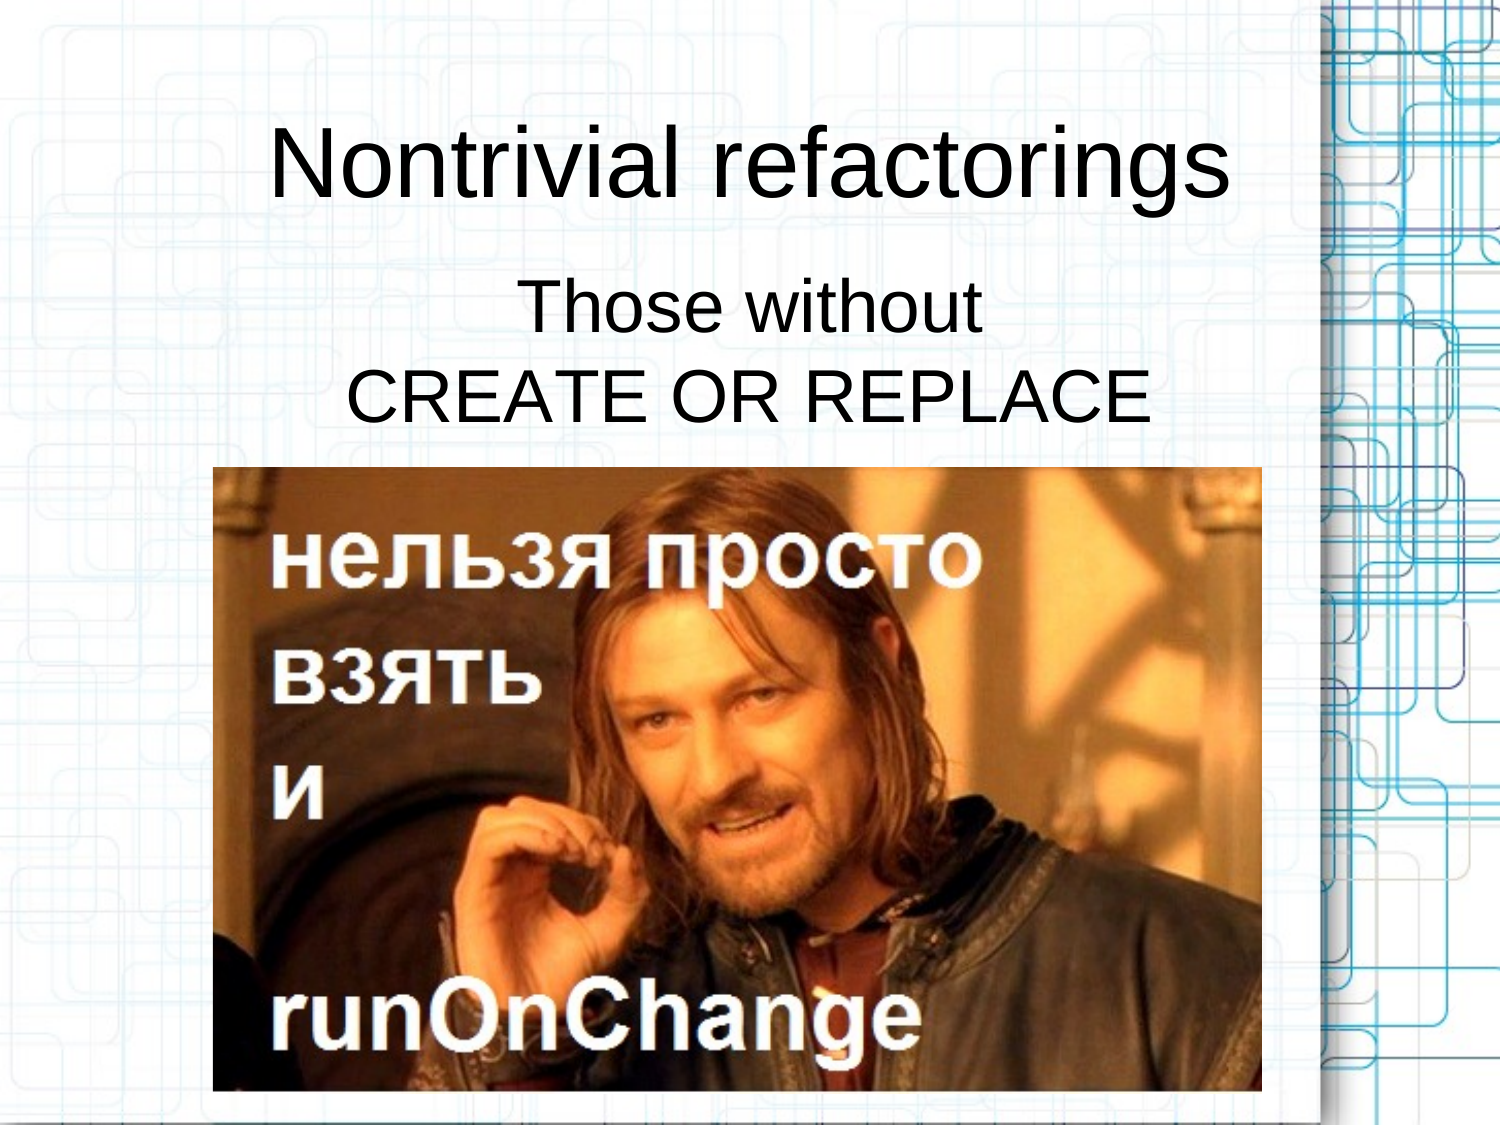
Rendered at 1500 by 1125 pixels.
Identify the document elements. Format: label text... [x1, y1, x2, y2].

title Nontrivial refactorings [75, 45, 1425, 132]
picture [0, 0, 1500, 1125]
text_box [212, 467, 1262, 1094]
list Those without CREATE OR REPLACE [75, 132, 1425, 564]
